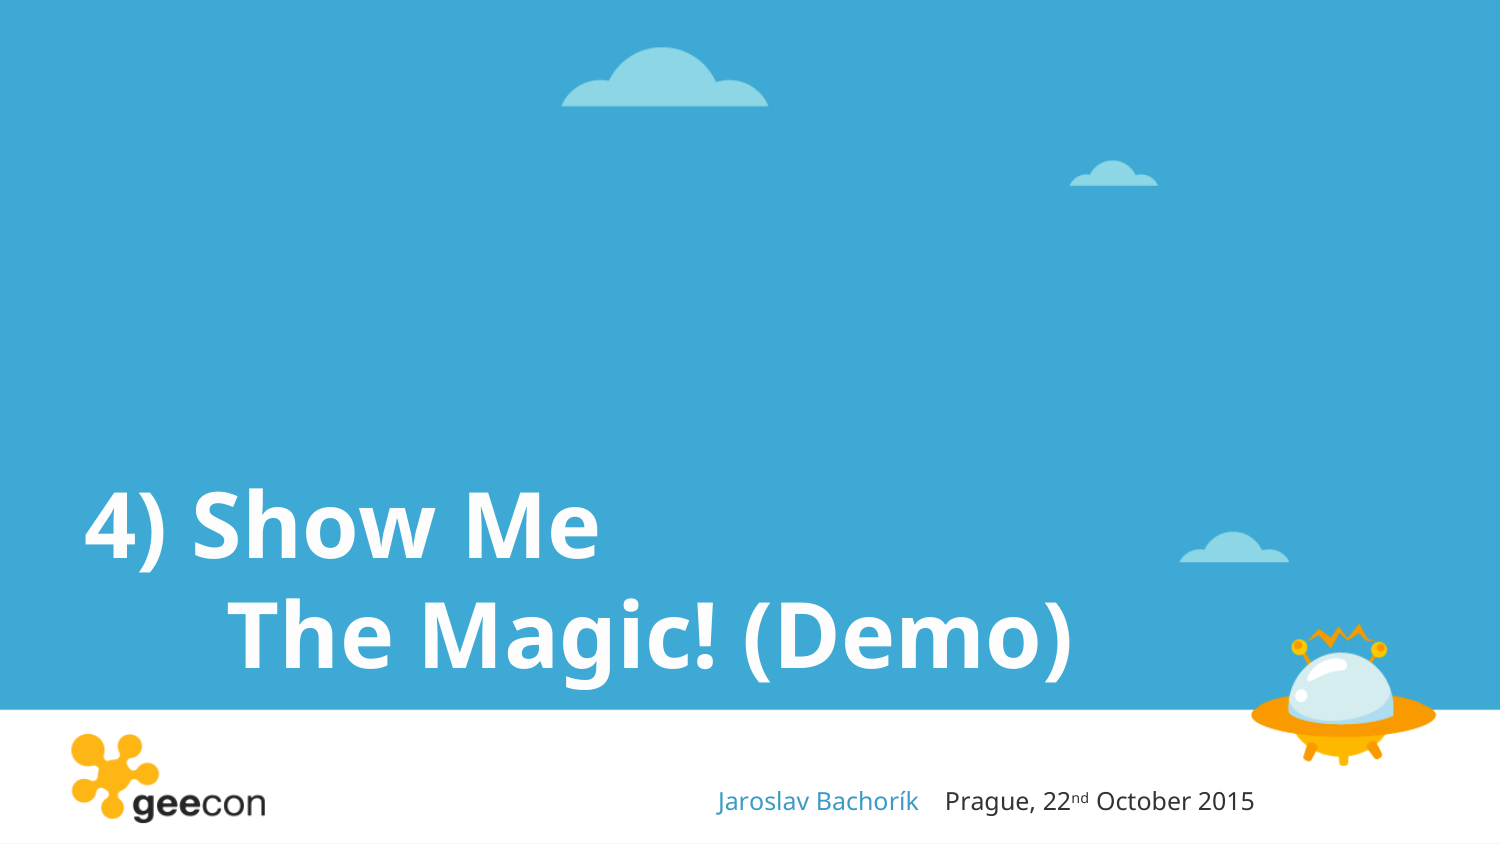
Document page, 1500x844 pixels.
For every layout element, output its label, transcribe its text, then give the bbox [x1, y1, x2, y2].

title 4) Show Me The Magic! (Demo) [75, 462, 1426, 604]
picture [0, 0, 1500, 844]
text_box Jaroslav Bachorík Prague, 22nd October 2015 [442, 778, 1270, 824]
